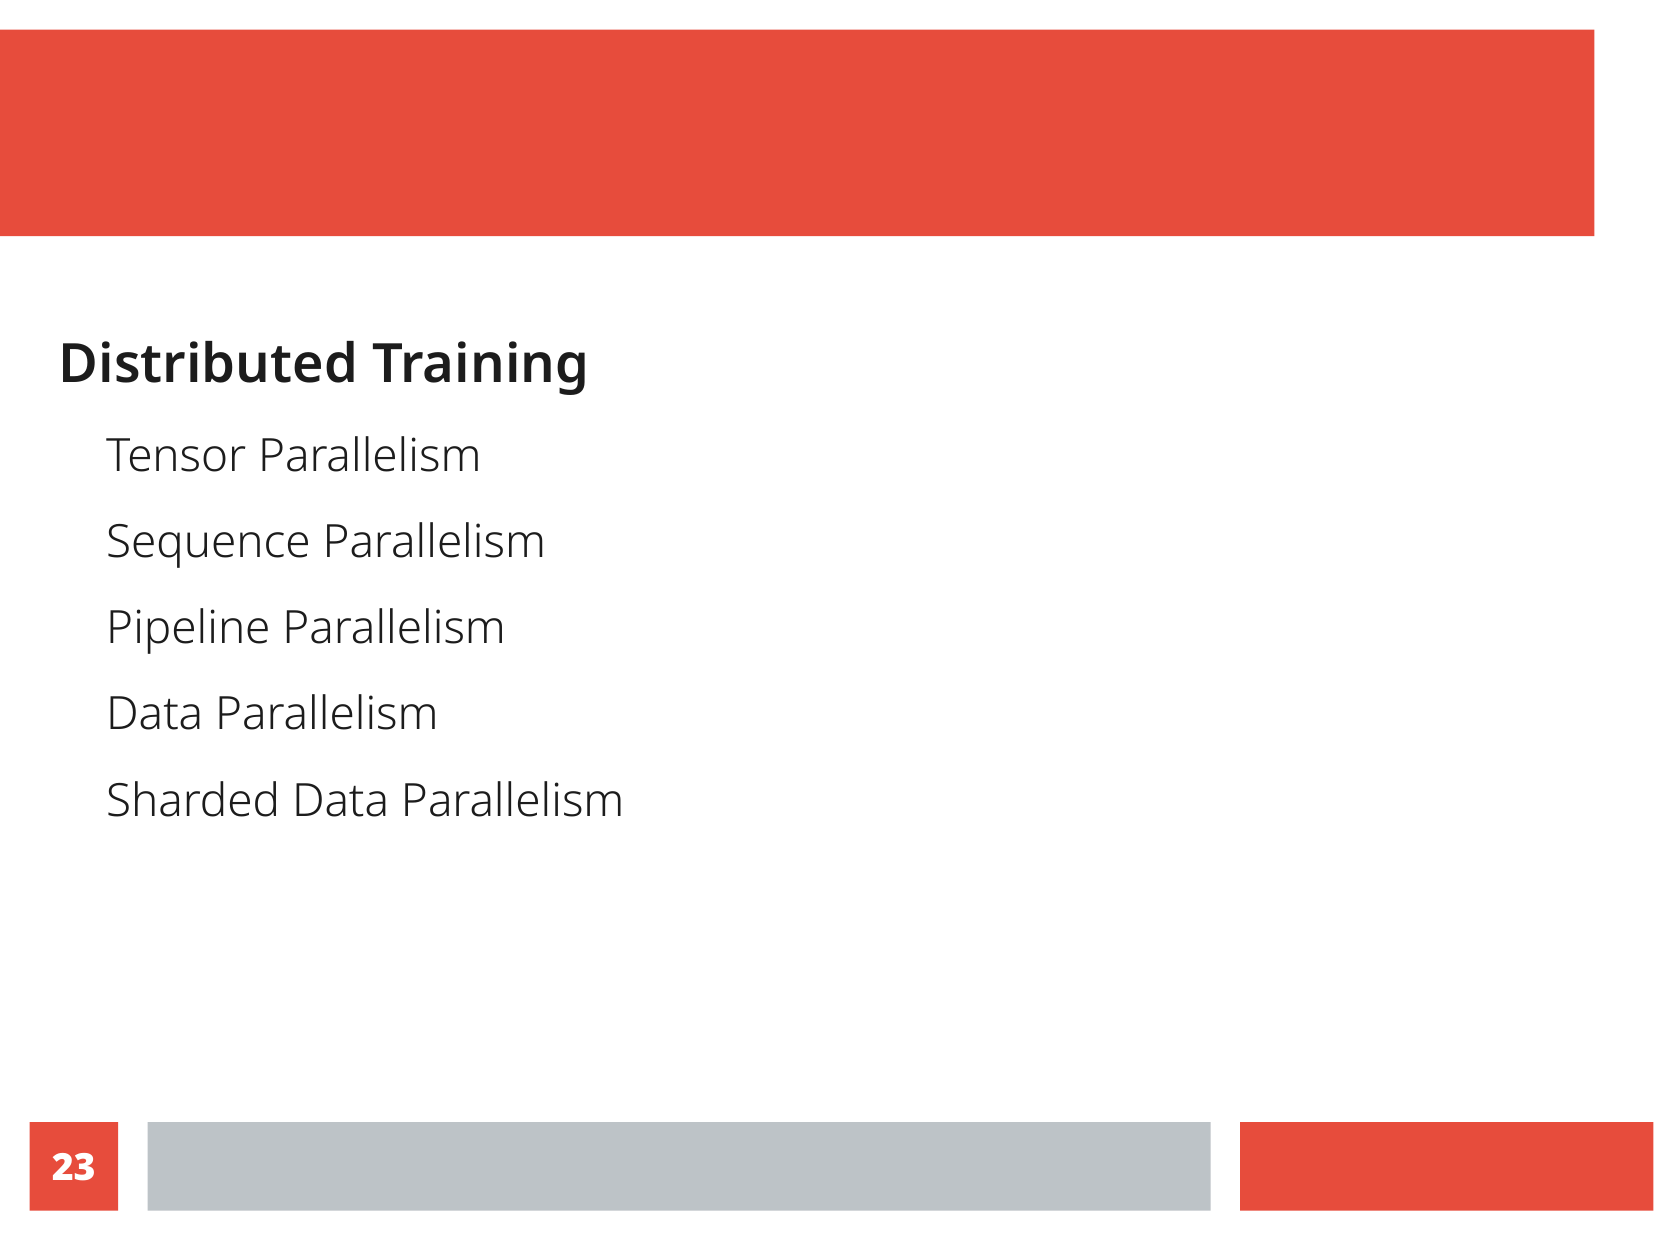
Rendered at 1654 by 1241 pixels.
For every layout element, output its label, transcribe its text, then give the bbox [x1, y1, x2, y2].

list Distributed Training Tensor Parallelism Sequence Parallelism Pipeline Parallelism Data Parallelism Sharded Data Parallelism [59, 324, 1565, 1093]
